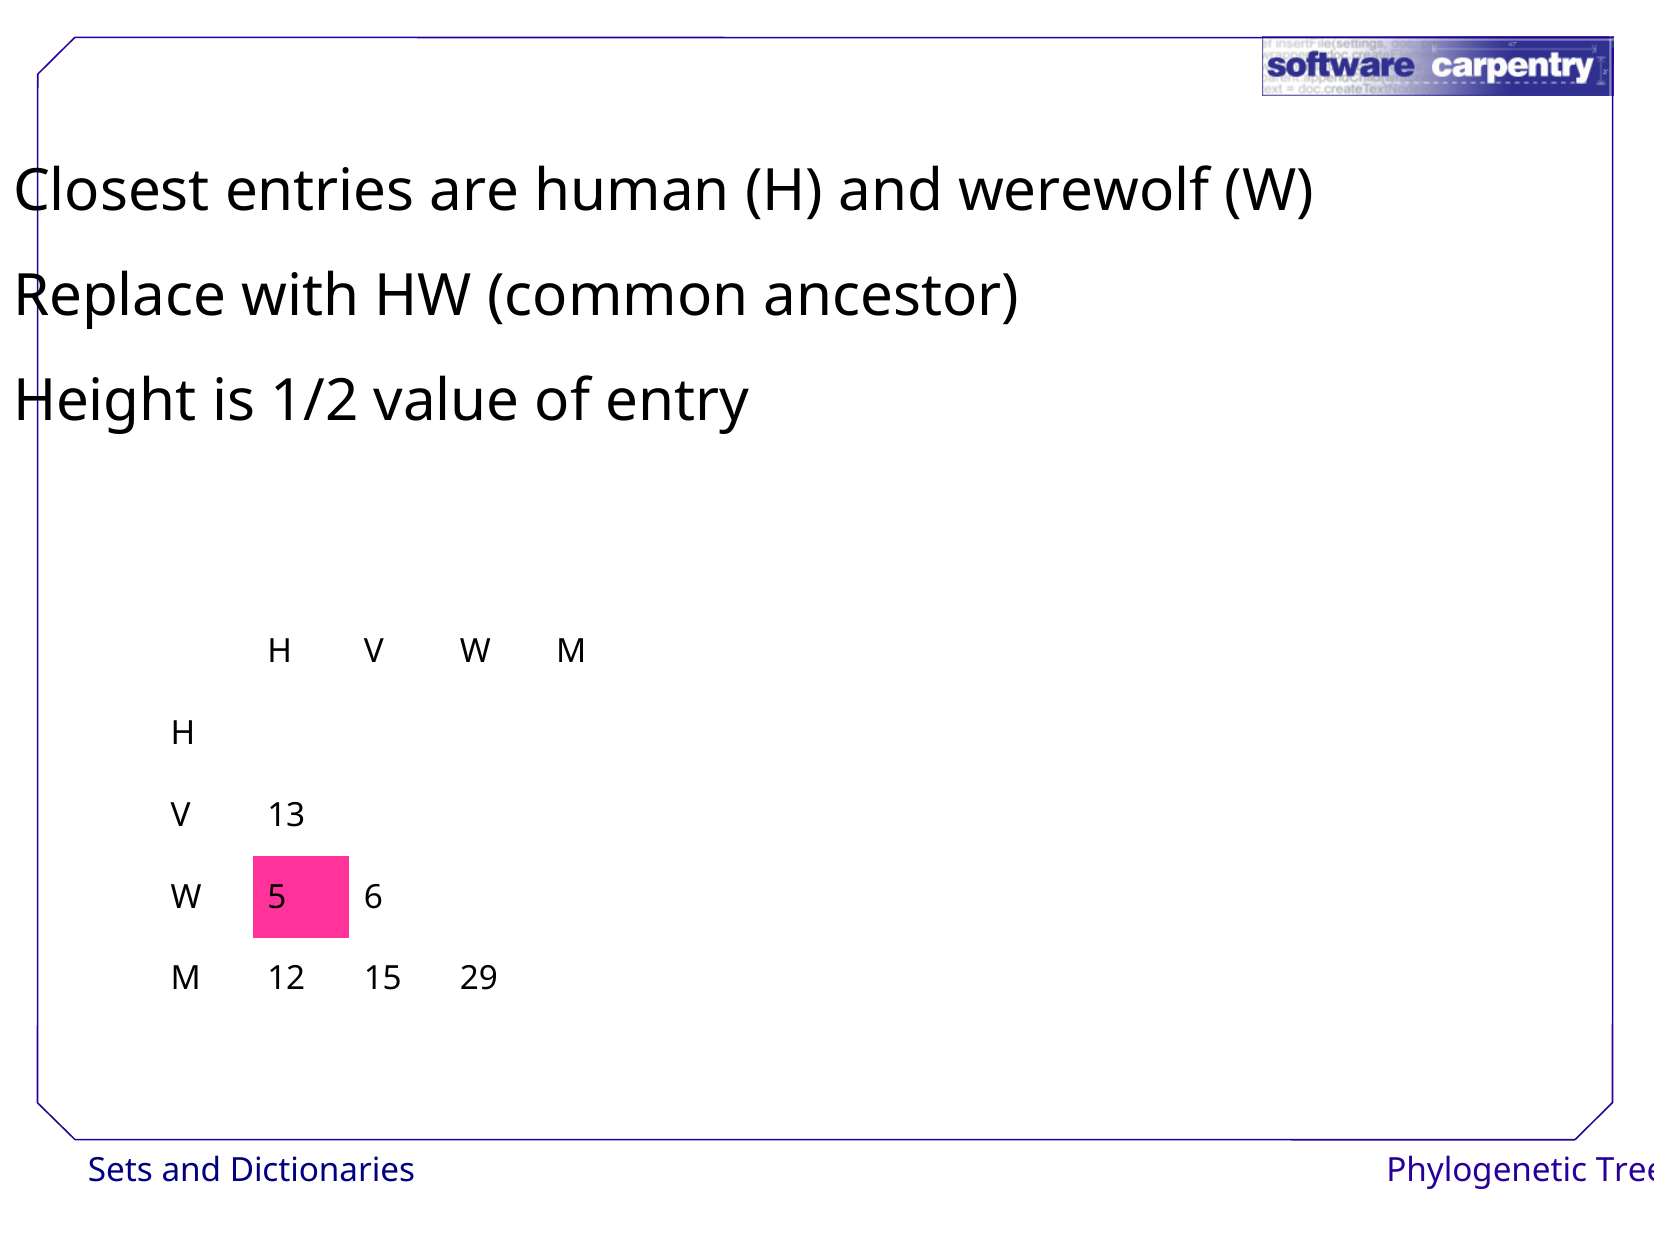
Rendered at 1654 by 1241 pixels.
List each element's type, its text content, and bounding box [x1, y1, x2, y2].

table_cell 15 [349, 938, 445, 1020]
table_header [156, 611, 253, 692]
table_cell W [156, 856, 253, 938]
table_cell 12 [253, 938, 349, 1020]
table_cell H [156, 692, 253, 774]
table_cell V [156, 774, 253, 856]
table_cell [349, 692, 445, 774]
table_cell 6 [349, 856, 445, 938]
table_cell [541, 938, 638, 1020]
table_cell [445, 774, 541, 856]
table_cell [541, 692, 638, 774]
table_cell 5 [253, 856, 349, 938]
picture [1262, 36, 1614, 96]
table_cell [349, 774, 445, 856]
table_cell 13 [253, 774, 349, 856]
table_cell [445, 856, 541, 938]
table_header H [253, 611, 349, 692]
table_header W [445, 611, 541, 692]
table_header V [349, 611, 445, 692]
table_cell [445, 692, 541, 774]
table_cell [253, 692, 349, 774]
table_cell M [156, 938, 253, 1020]
table_cell 29 [445, 938, 541, 1020]
text_box Closest entries are human (H) and werewolf (W) Replace with HW (common ancestor) Height is 1/2 value of entry [0, 109, 1480, 440]
table_cell [541, 774, 638, 856]
table_cell [541, 856, 638, 938]
table_header M [541, 611, 638, 692]
